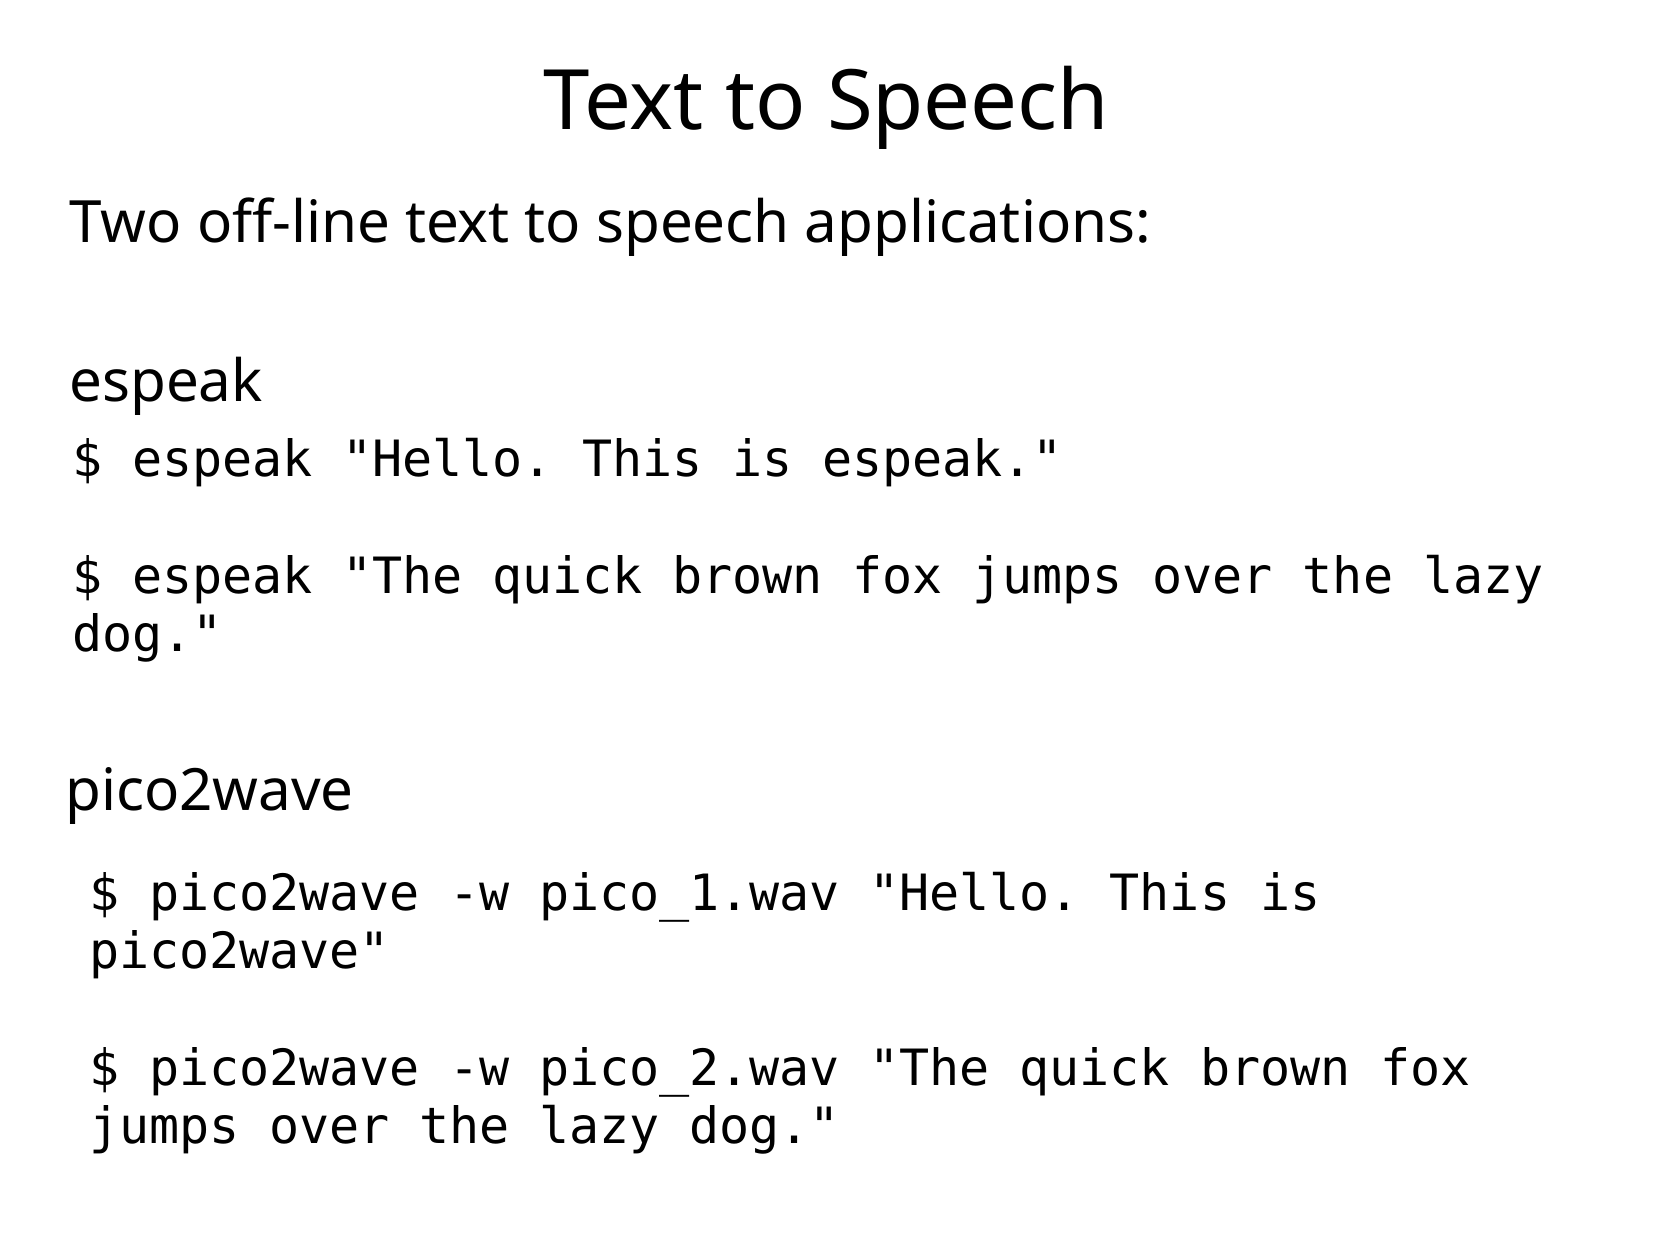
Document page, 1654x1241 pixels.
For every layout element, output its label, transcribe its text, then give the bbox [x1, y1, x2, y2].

text_box $ pico2wave -w pico_1.wav "Hello. This is pico2wave" $ pico2wave -w pico_2.wav "The quick brown fox jumps over the lazy dog." [74, 856, 1621, 1163]
title Text to Speech [82, 32, 1571, 163]
subtitle Two off-line text to speech applications: espeak [69, 194, 1558, 406]
text_box $ espeak "Hello. This is espeak." $ espeak "The quick brown fox jumps over the lazy dog." [57, 422, 1599, 671]
text_box pico2wave [65, 742, 1554, 834]
